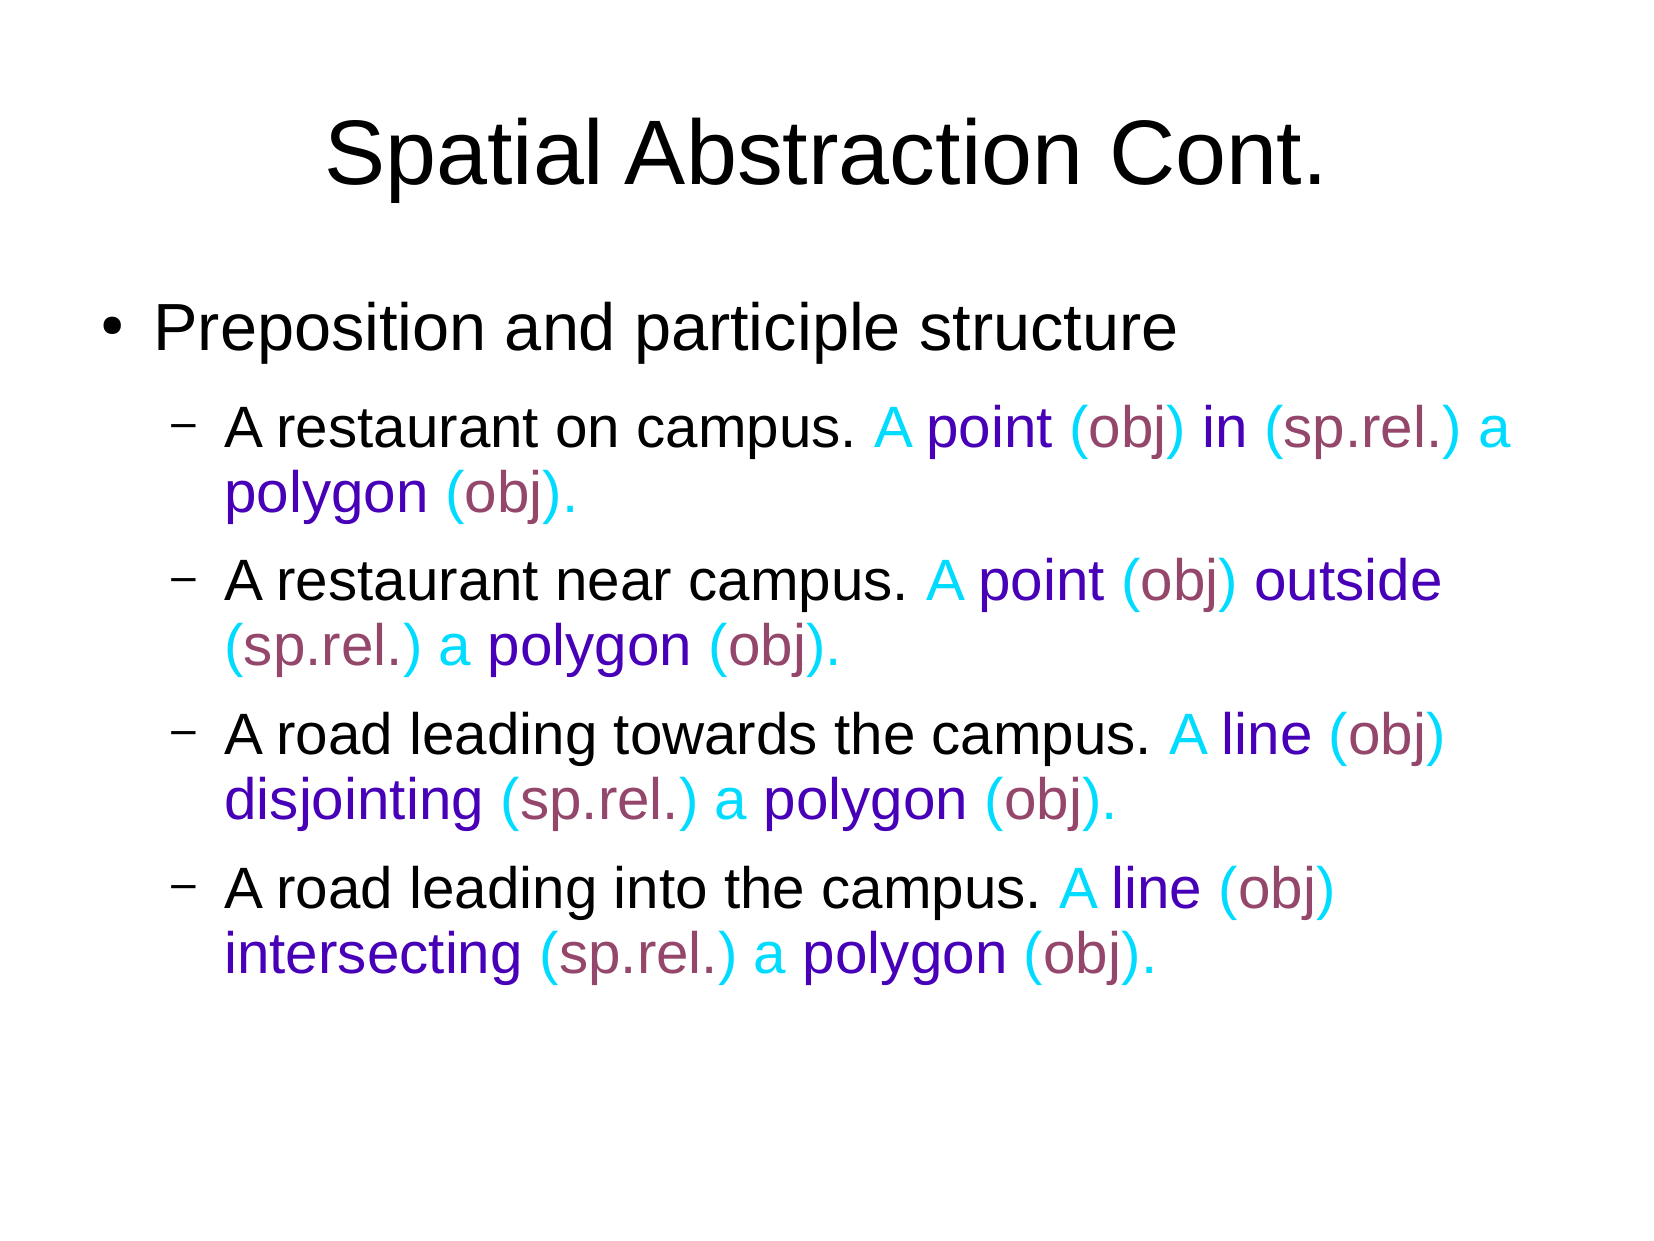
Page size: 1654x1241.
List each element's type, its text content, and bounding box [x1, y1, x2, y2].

list Preposition and participle structure A restaurant on campus. A point (obj) in (sp.rel.) a polygon (obj). A restaurant near campus. A point (obj) outside (sp.rel.) a polygon (obj). A road leading towards the campus. A line (obj) disjointing (sp.rel.) a polygon (obj). A road leading into the campus. A line (obj) intersecting (sp.rel.) a polygon (obj). [82, 290, 1538, 1010]
title Spatial Abstraction Cont. [82, 49, 1571, 257]
